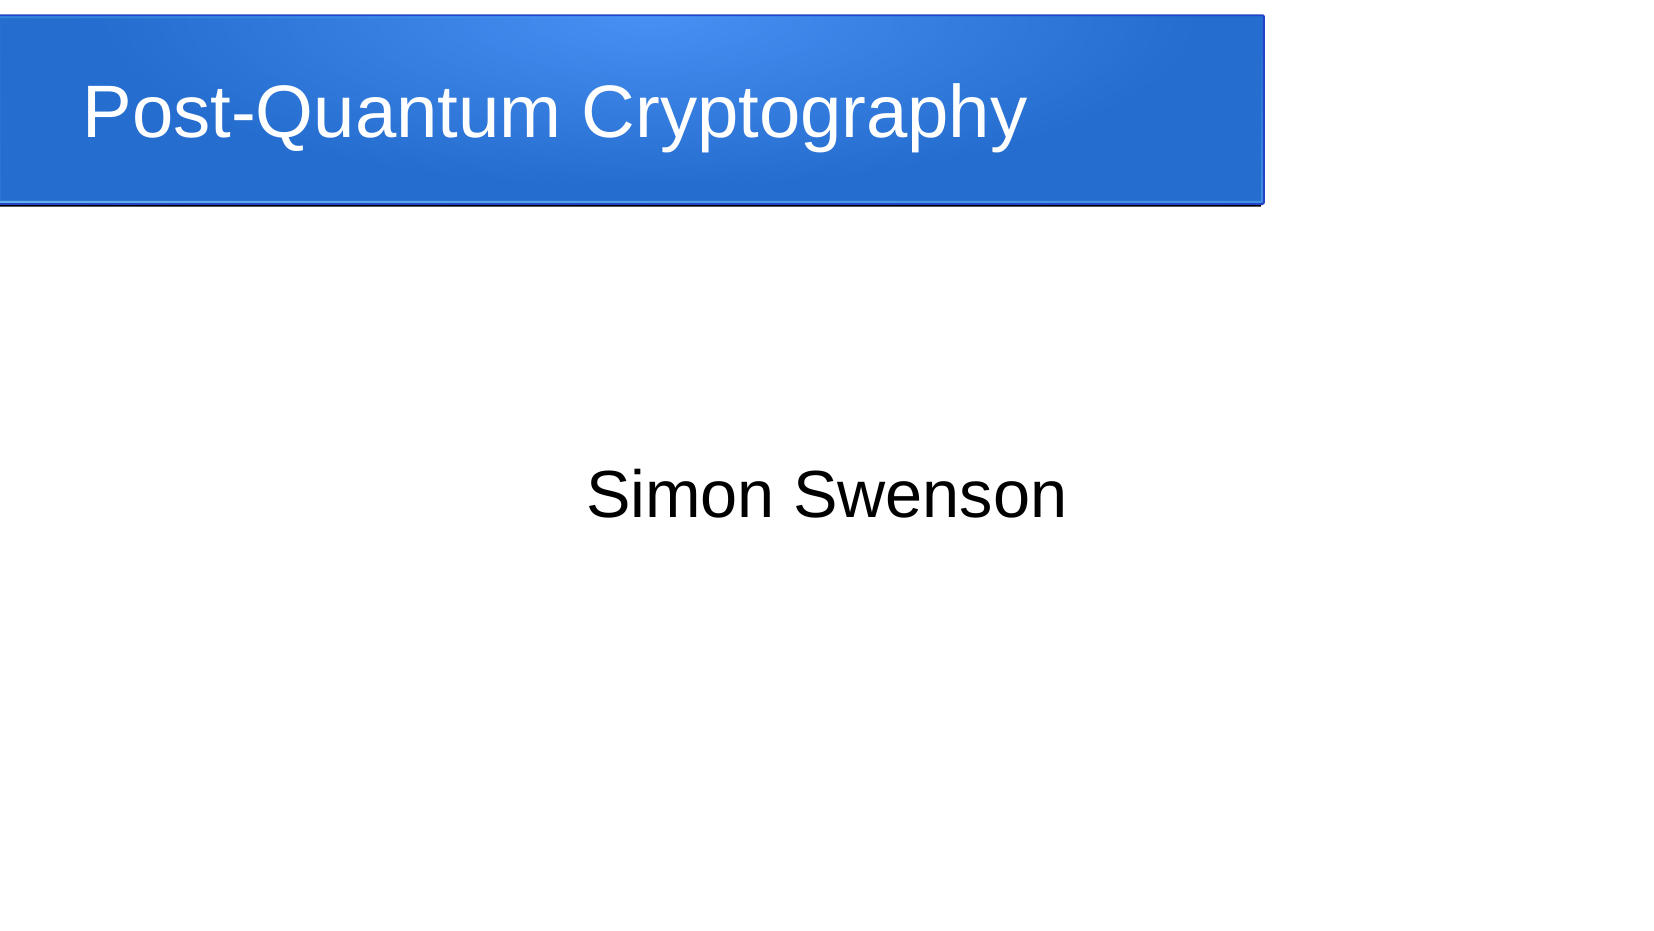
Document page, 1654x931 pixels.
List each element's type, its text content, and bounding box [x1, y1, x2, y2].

subtitle Simon Swenson [82, 224, 1571, 764]
title Post-Quantum Cryptography [82, 35, 1235, 189]
